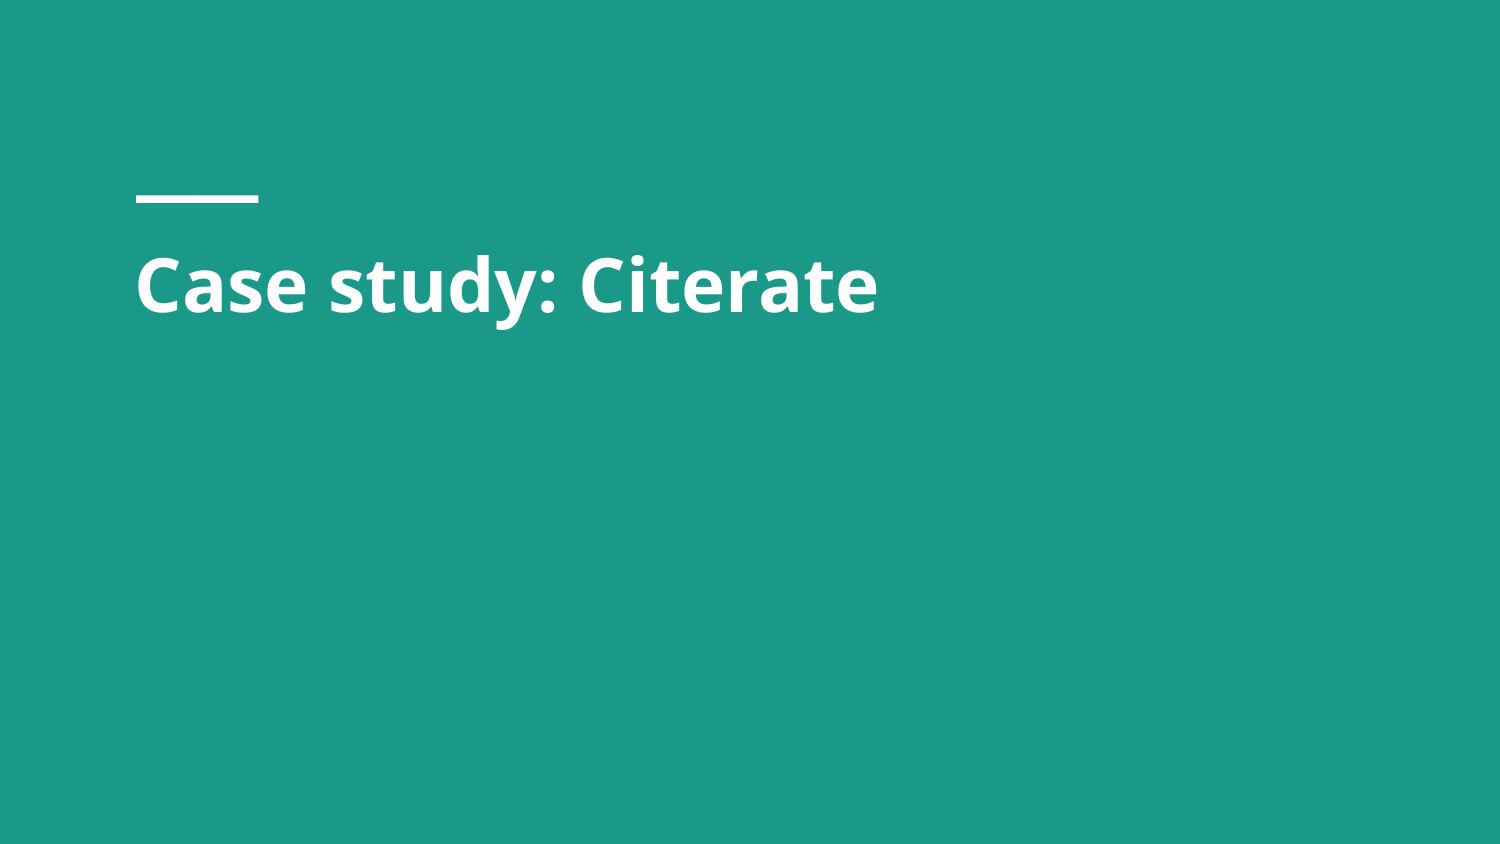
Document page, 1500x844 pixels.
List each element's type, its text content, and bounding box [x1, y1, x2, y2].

title Case study: Citerate [119, 216, 1381, 466]
